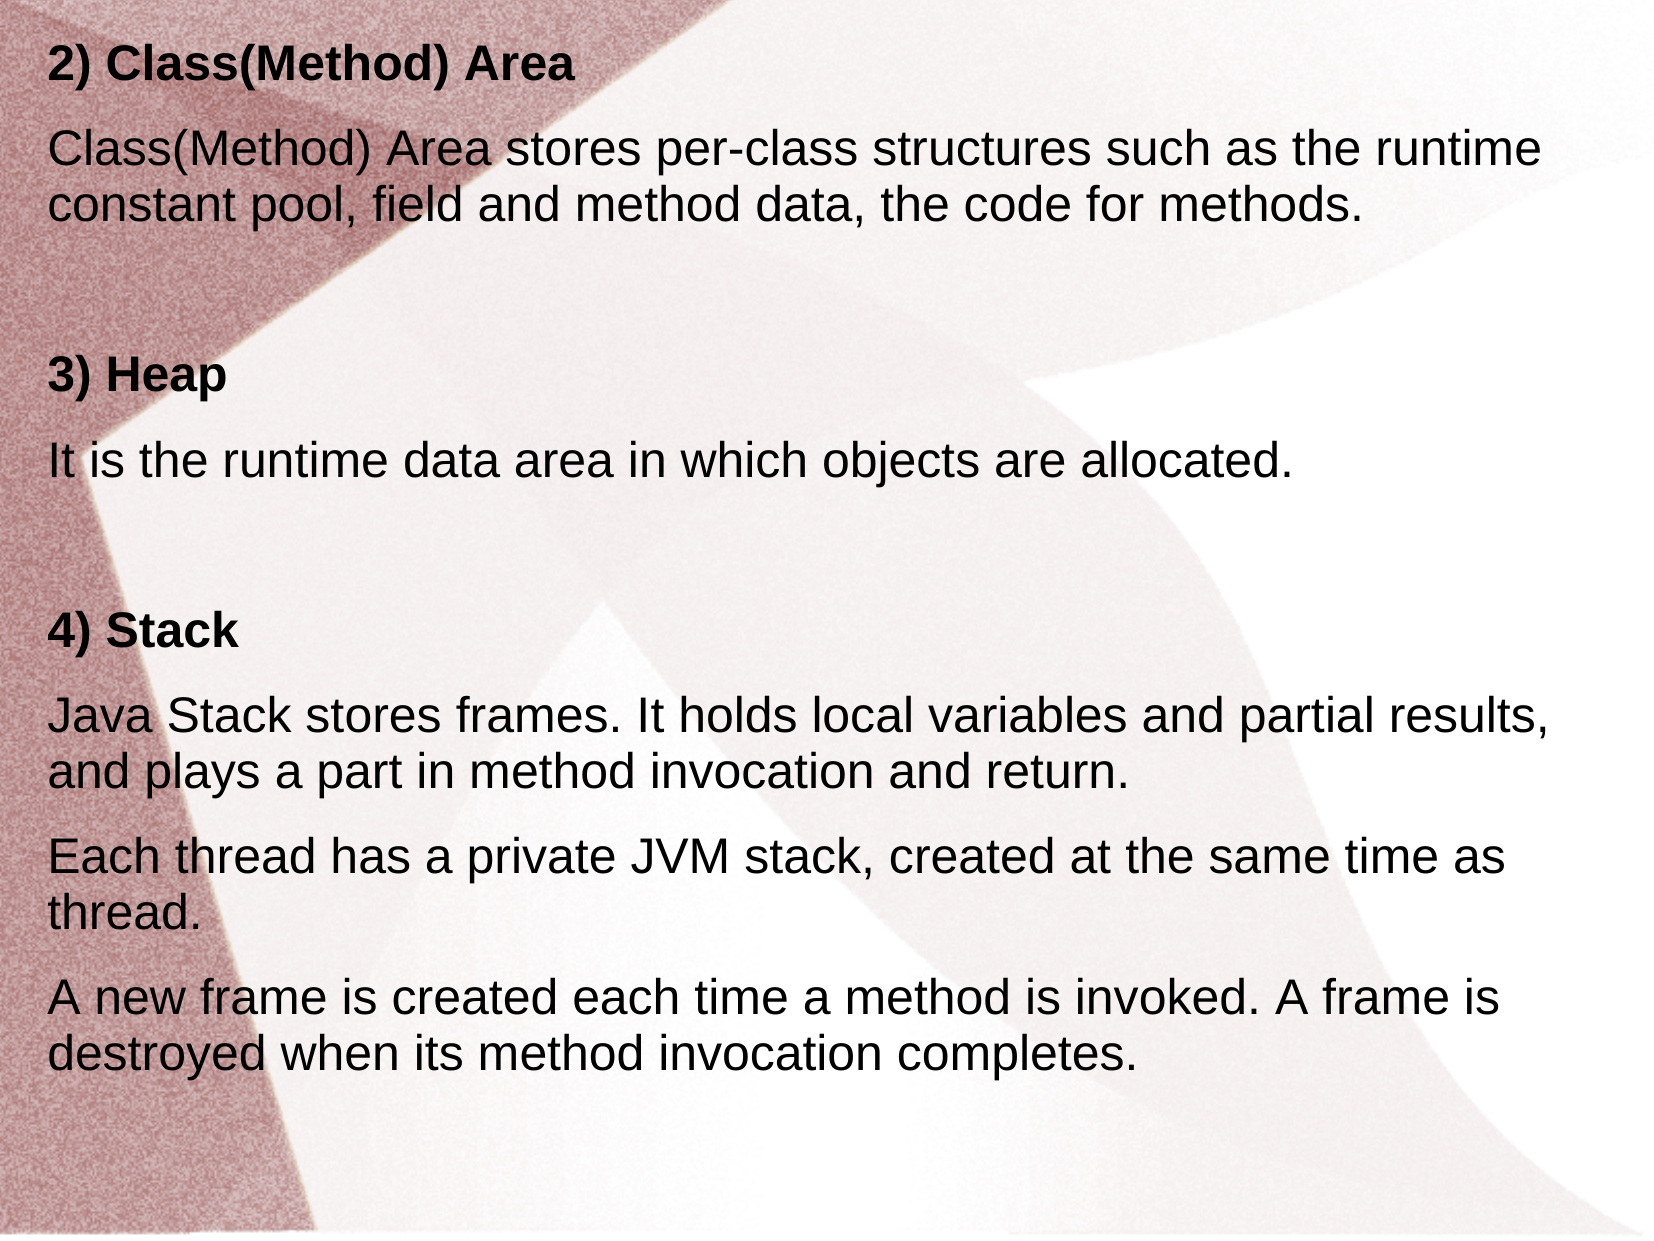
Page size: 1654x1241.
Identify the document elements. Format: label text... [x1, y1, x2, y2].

picture [0, 0, 1654, 1241]
list 2) Class(Method) Area Class(Method) Area stores per-class structures such as the runtime constant pool, field and method data, the code for methods. 3) Heap It is the runtime data area in which objects are allocated. 4) Stack Java Stack stores frames. It holds local variables and partial results, and plays a part in method invocation and return. Each thread has a private JVM stack, created at the same time as thread. A new frame is created each time a method is invoked. A frame is destroyed when its method invocation completes. [47, 35, 1601, 1205]
